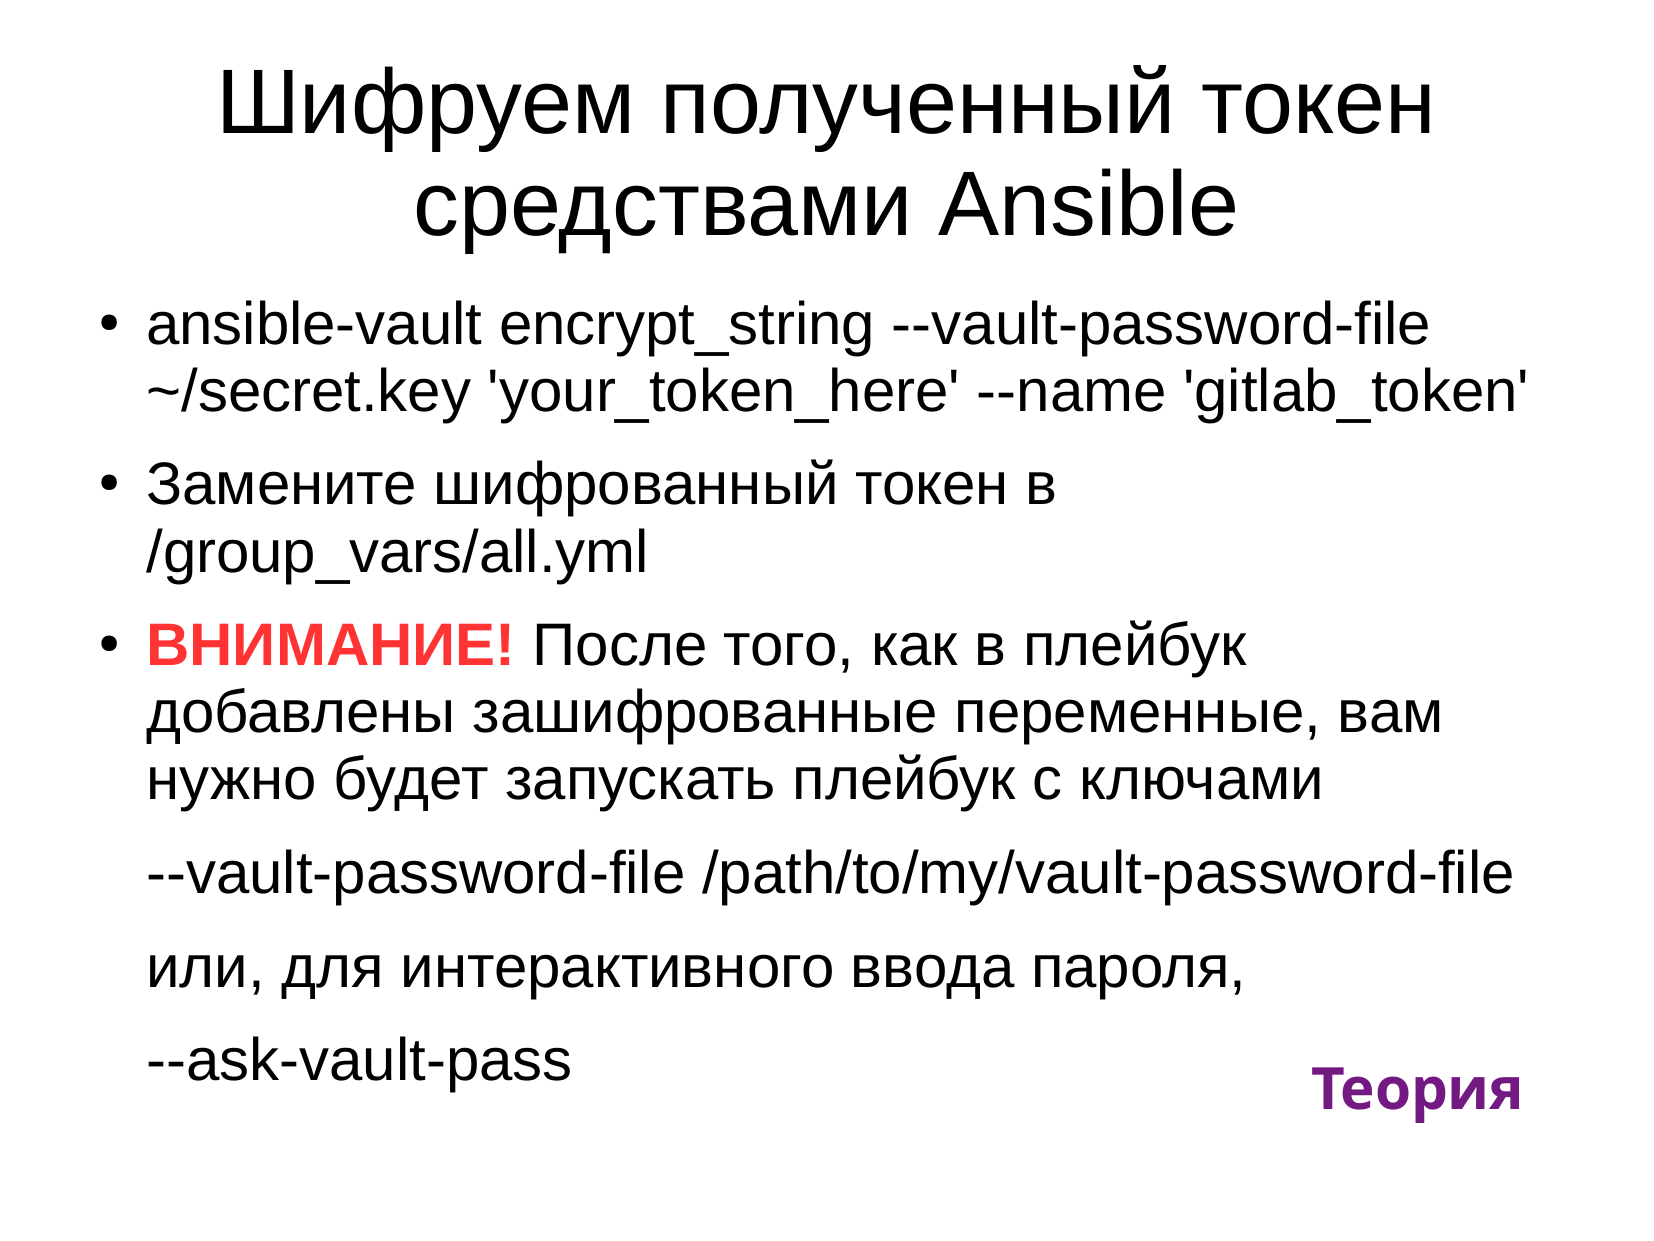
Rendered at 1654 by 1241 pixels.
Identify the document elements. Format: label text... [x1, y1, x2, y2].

title Теория [1311, 1051, 1595, 1123]
list ansible-vault encrypt_string --vault-password-file ~/secret.key 'your_token_here' --name 'gitlab_token' Замените шифрованный токен в /group_vars/all.yml ВНИМАНИЕ! После того, как в плейбук добавлены зашифрованные переменные, вам нужно будет запускать плейбук с ключами --vault-password-file /path/to/my/vault-password-file или, для интерактивного ввода пароля, --ask-vault-pass [82, 290, 1571, 1171]
title Шифруем полученный токен средствами Ansible [82, 49, 1571, 257]
